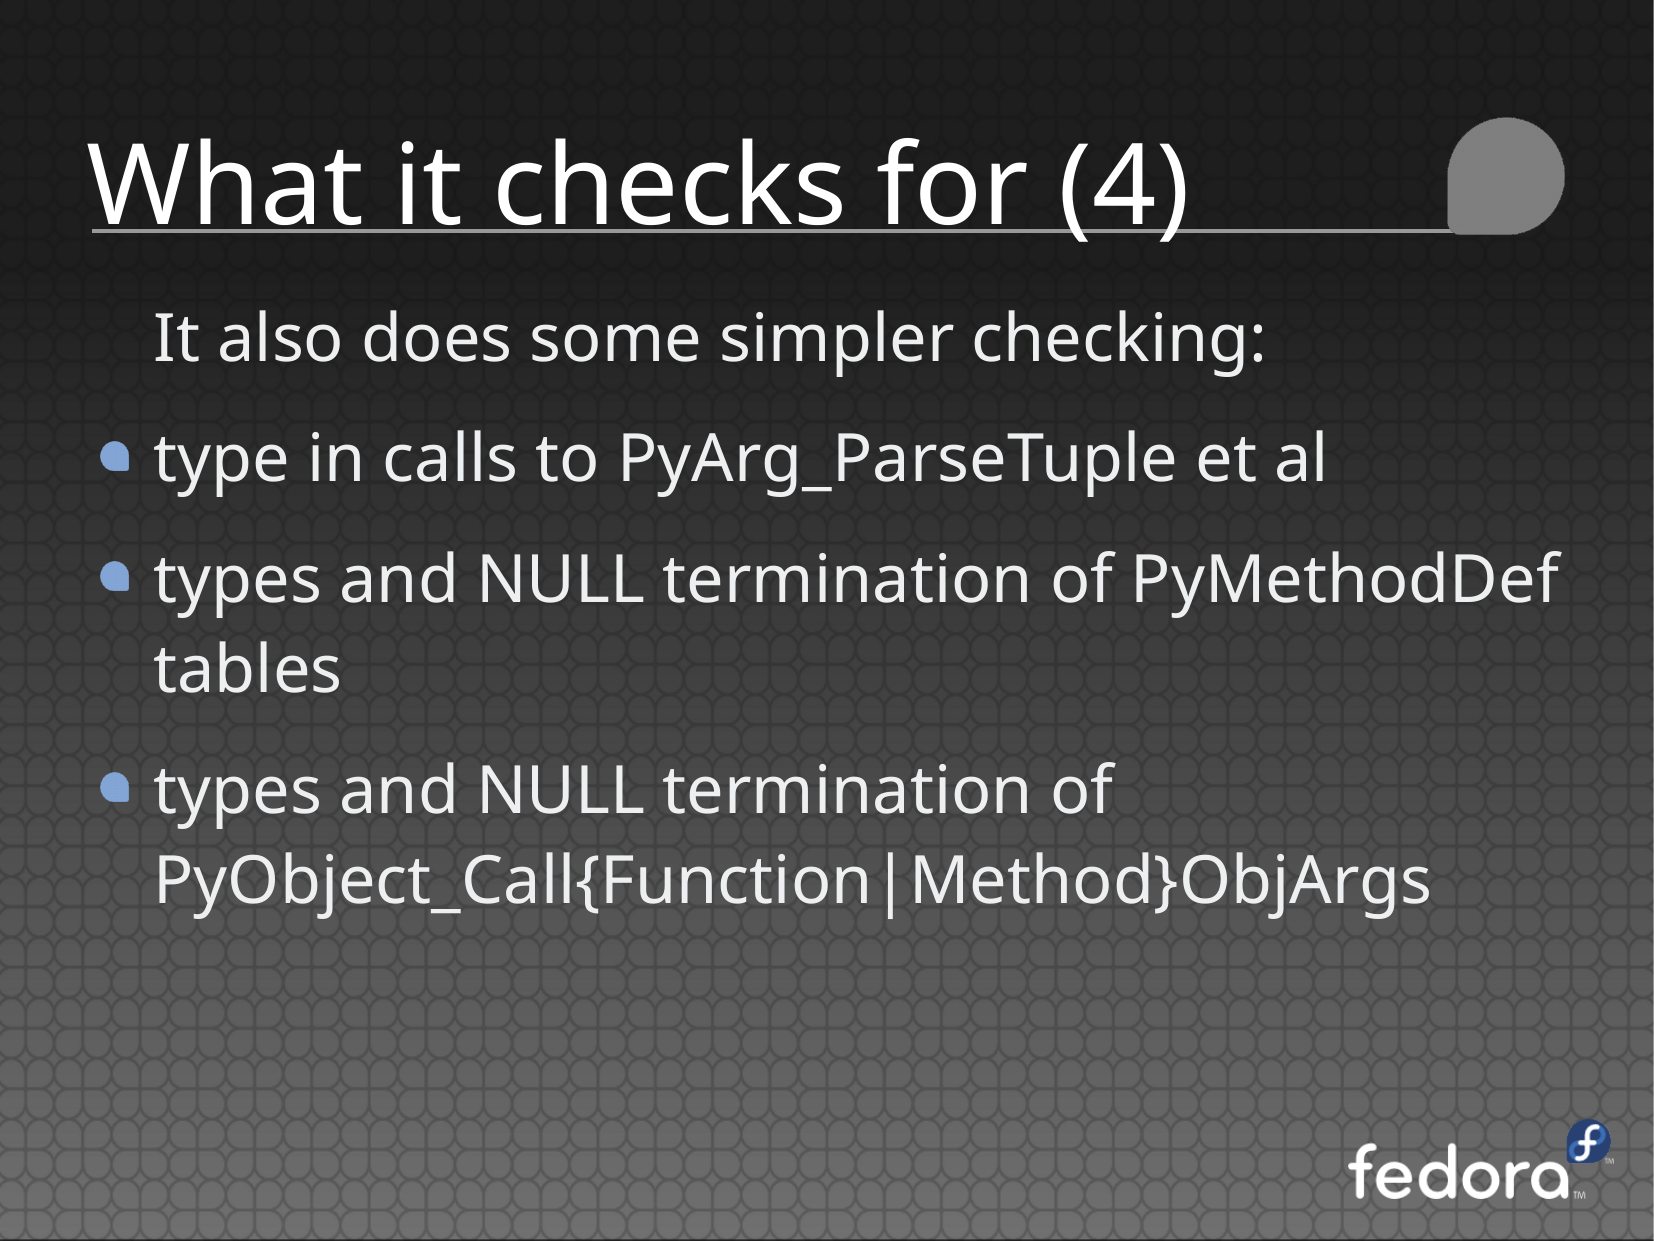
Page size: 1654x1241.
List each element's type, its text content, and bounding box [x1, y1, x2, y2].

list It also does some simpler checking: type in calls to PyArg_ParseTuple et al types and NULL termination of PyMethodDef tables types and NULL termination of PyObject_Call{Function|Method}ObjArgs [82, 290, 1571, 1010]
picture [0, 0, 1654, 1241]
title What it checks for (4) [86, 110, 1576, 251]
